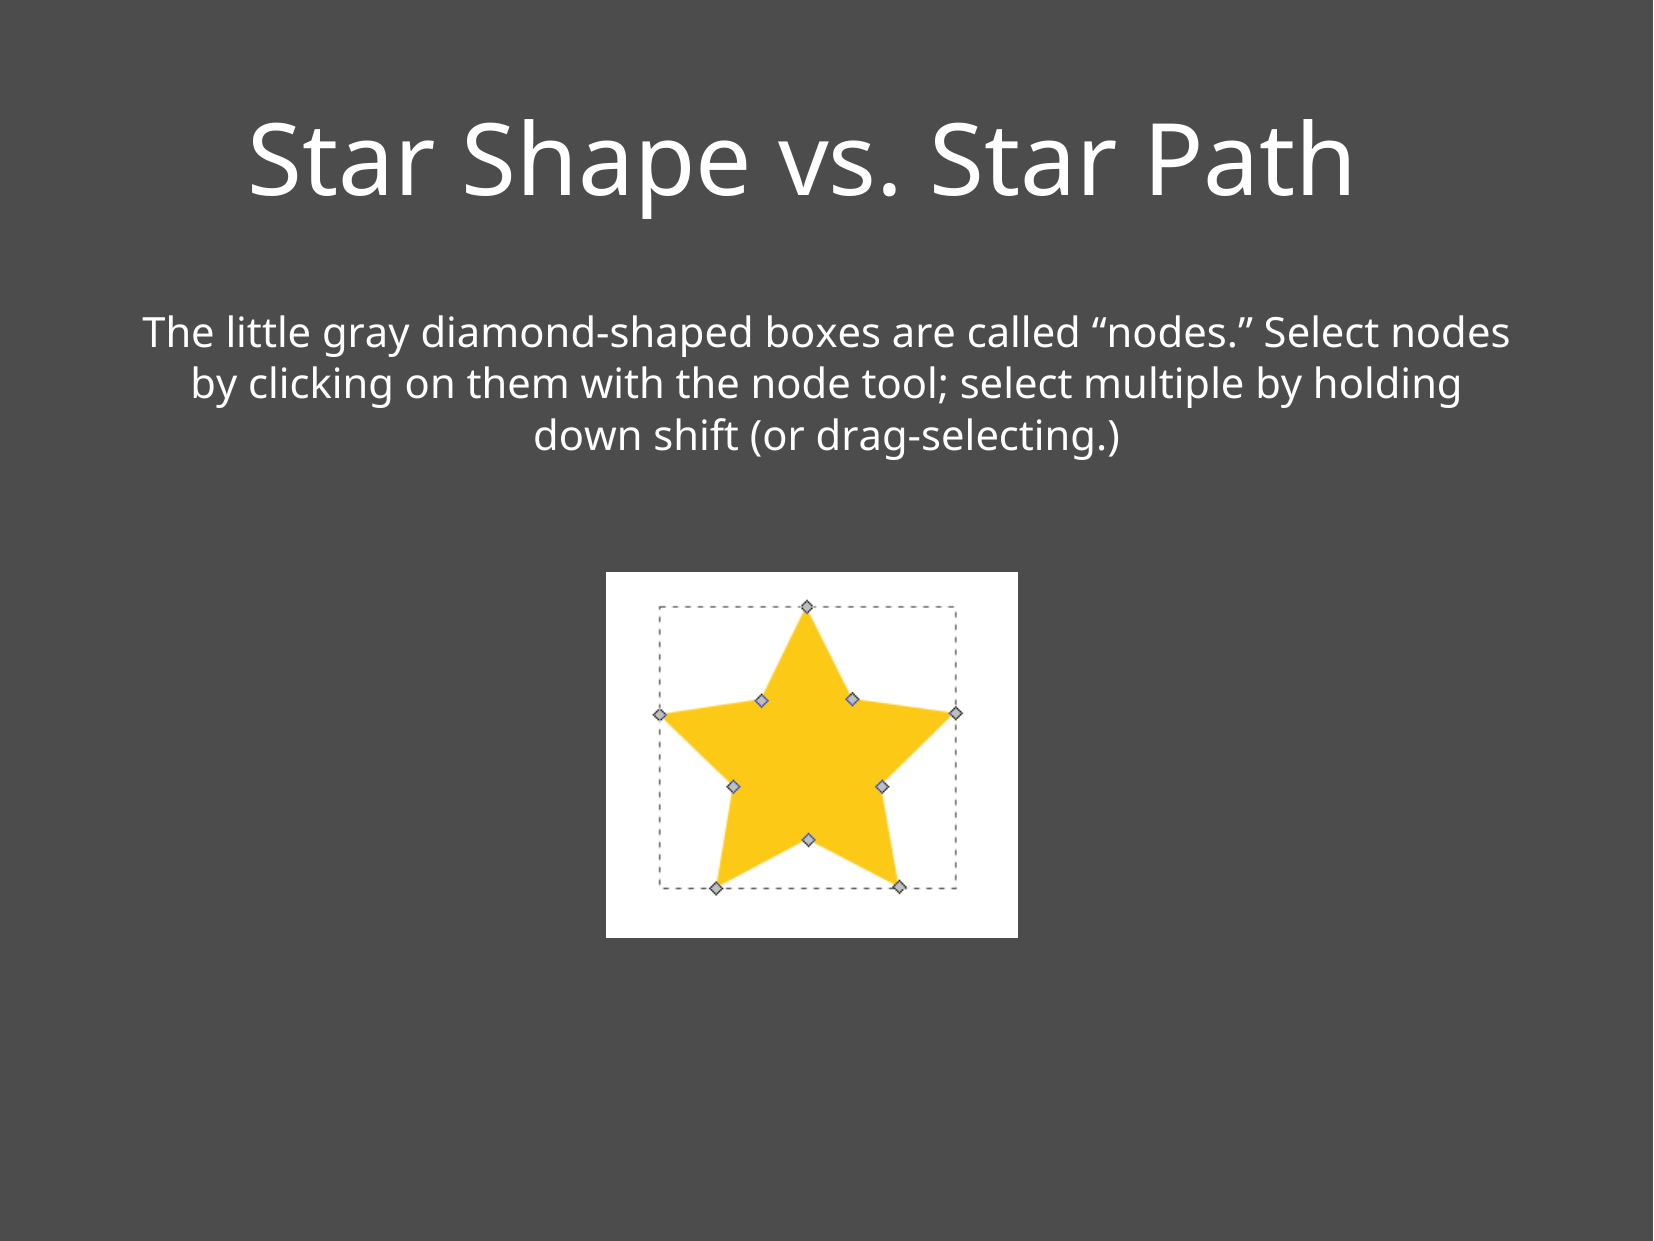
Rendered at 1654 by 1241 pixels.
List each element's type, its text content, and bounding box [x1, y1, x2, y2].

title Star Shape vs. Star Path [53, 36, 1554, 298]
picture [606, 572, 1018, 938]
title The little gray diamond-shaped boxes are called “nodes.” Select nodes by clicking on them with the node tool; select multiple by holding down shift (or drag-selecting.) [132, 309, 1521, 458]
